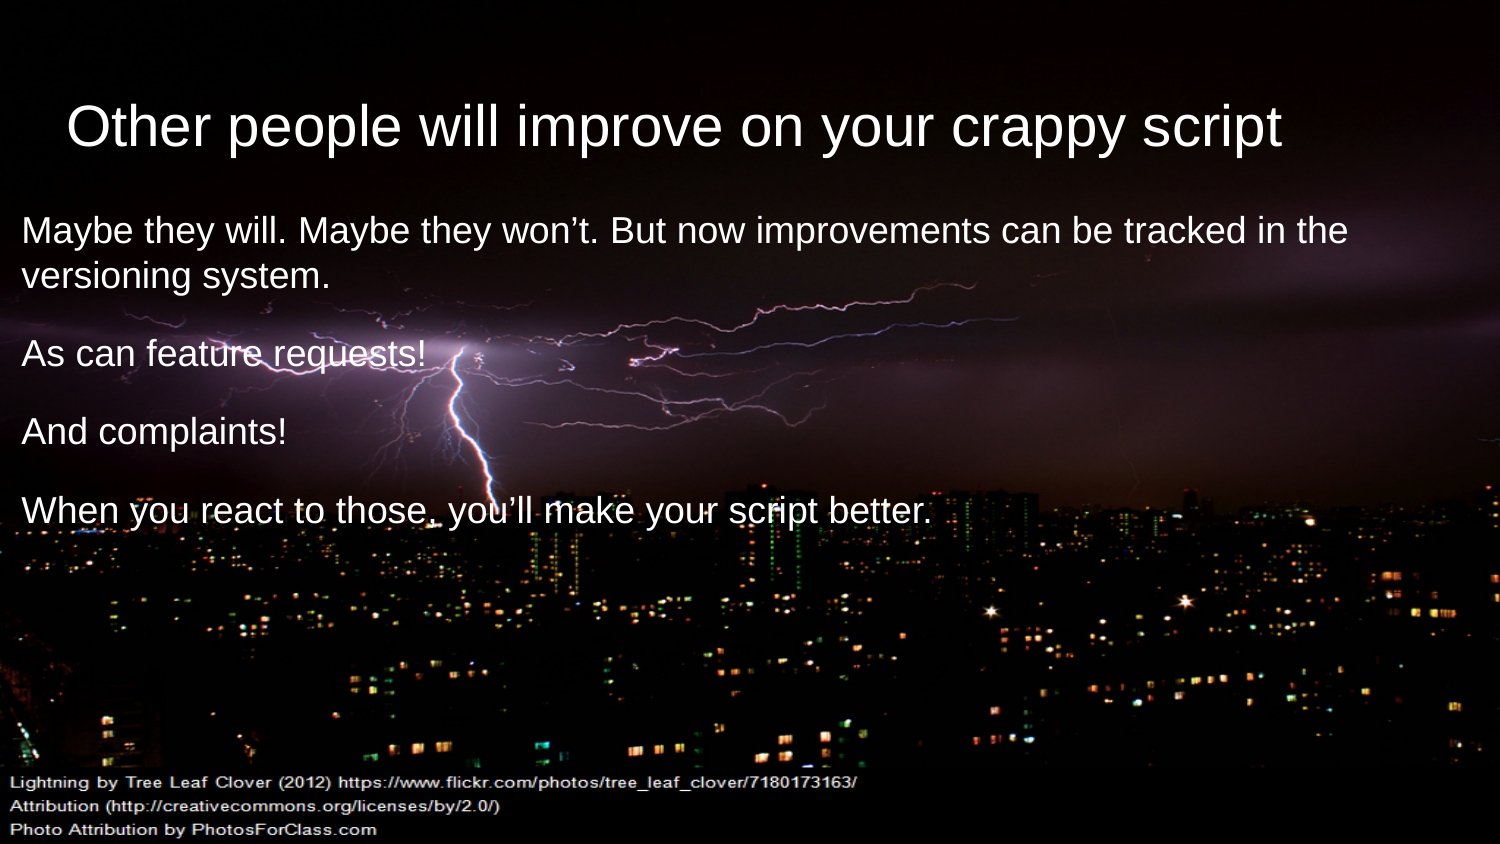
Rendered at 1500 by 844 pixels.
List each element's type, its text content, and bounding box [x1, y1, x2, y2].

list Maybe they will. Maybe they won’t. But now improvements can be tracked in the versioning system. As can feature requests! And complaints! When you react to those, you’ll make your script better. [6, 190, 1405, 752]
picture [0, 0, 1500, 844]
title Other people will improve on your crappy script [51, 72, 1449, 167]
